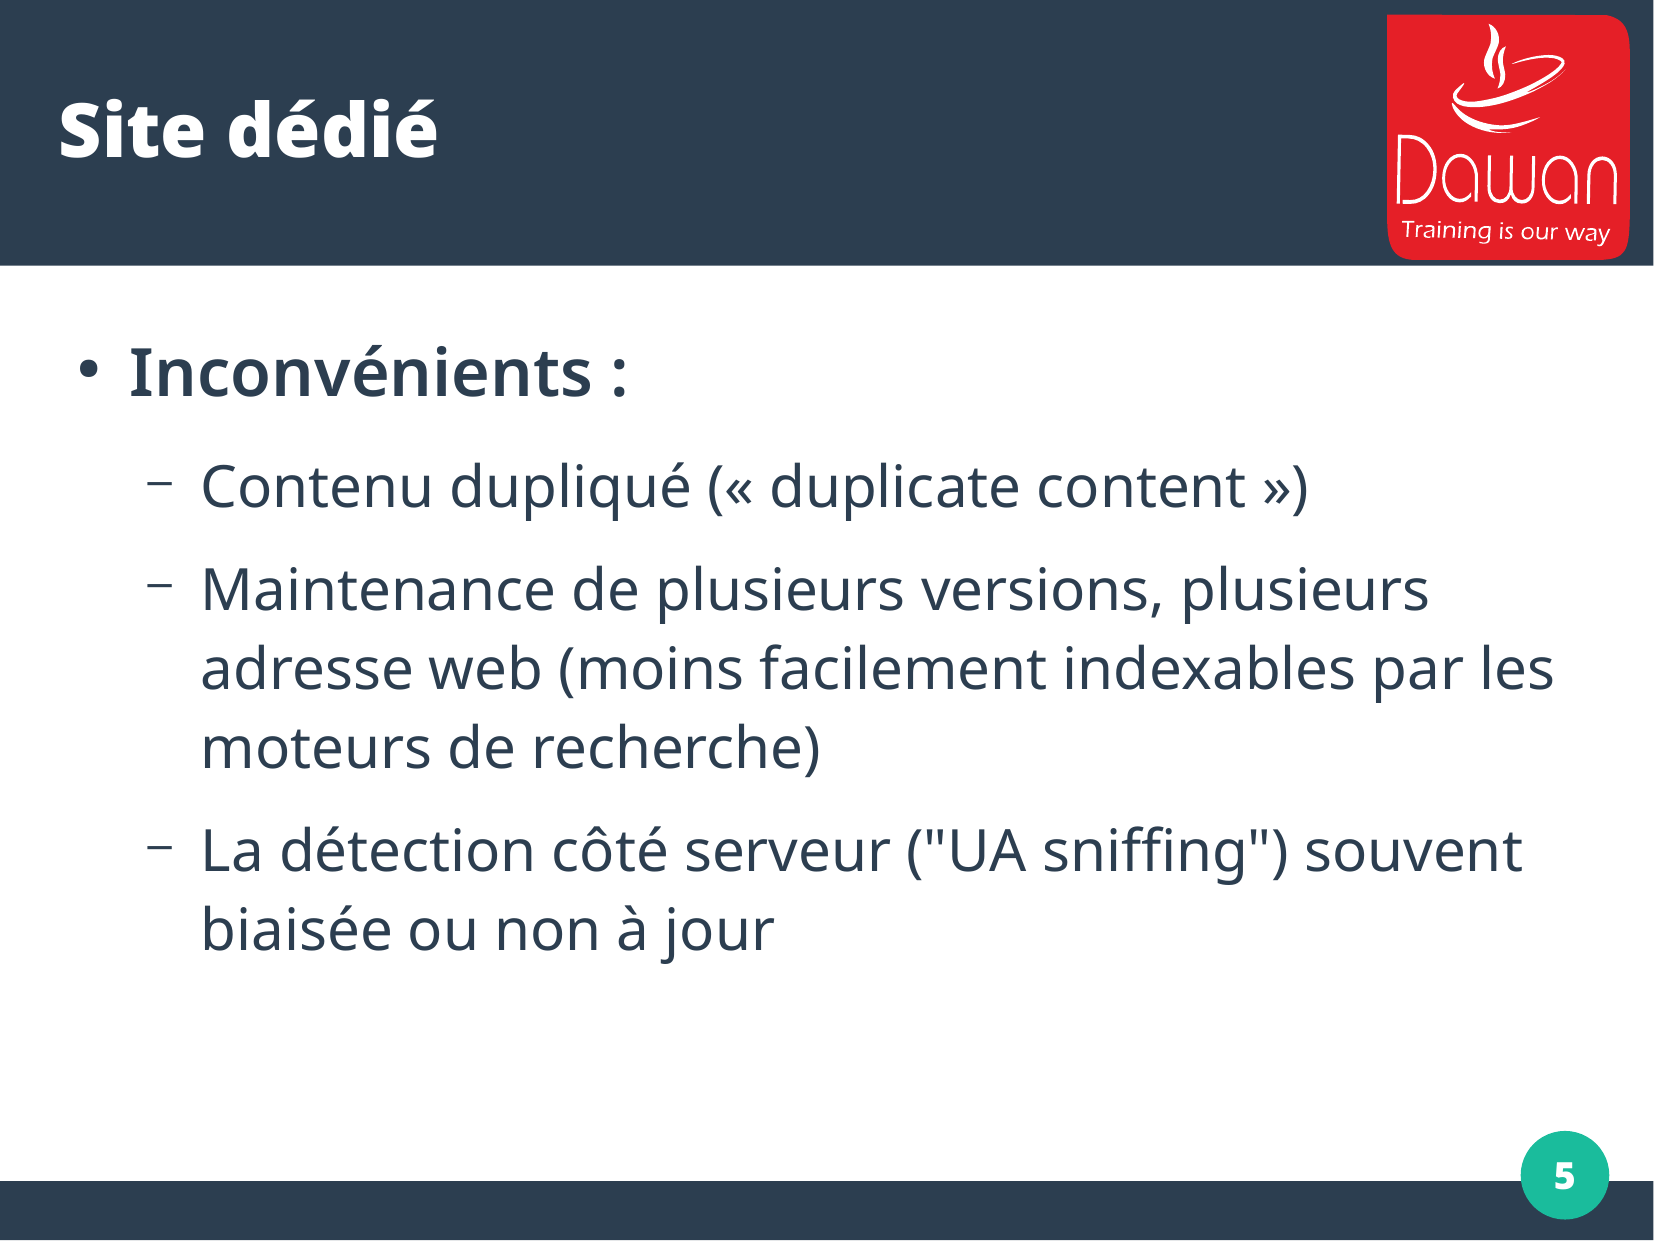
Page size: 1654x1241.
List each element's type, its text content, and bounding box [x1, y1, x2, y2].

title Site dédié [59, 49, 1387, 207]
picture [1387, 14, 1630, 260]
list Inconvénients : Contenu dupliqué (« duplicate content ») Maintenance de plusieurs versions, plusieurs adresse web (moins facilement indexables par les moteurs de recherche) La détection côté serveur ("UA sniffing") souvent biaisée ou non à jour [59, 324, 1595, 1152]
